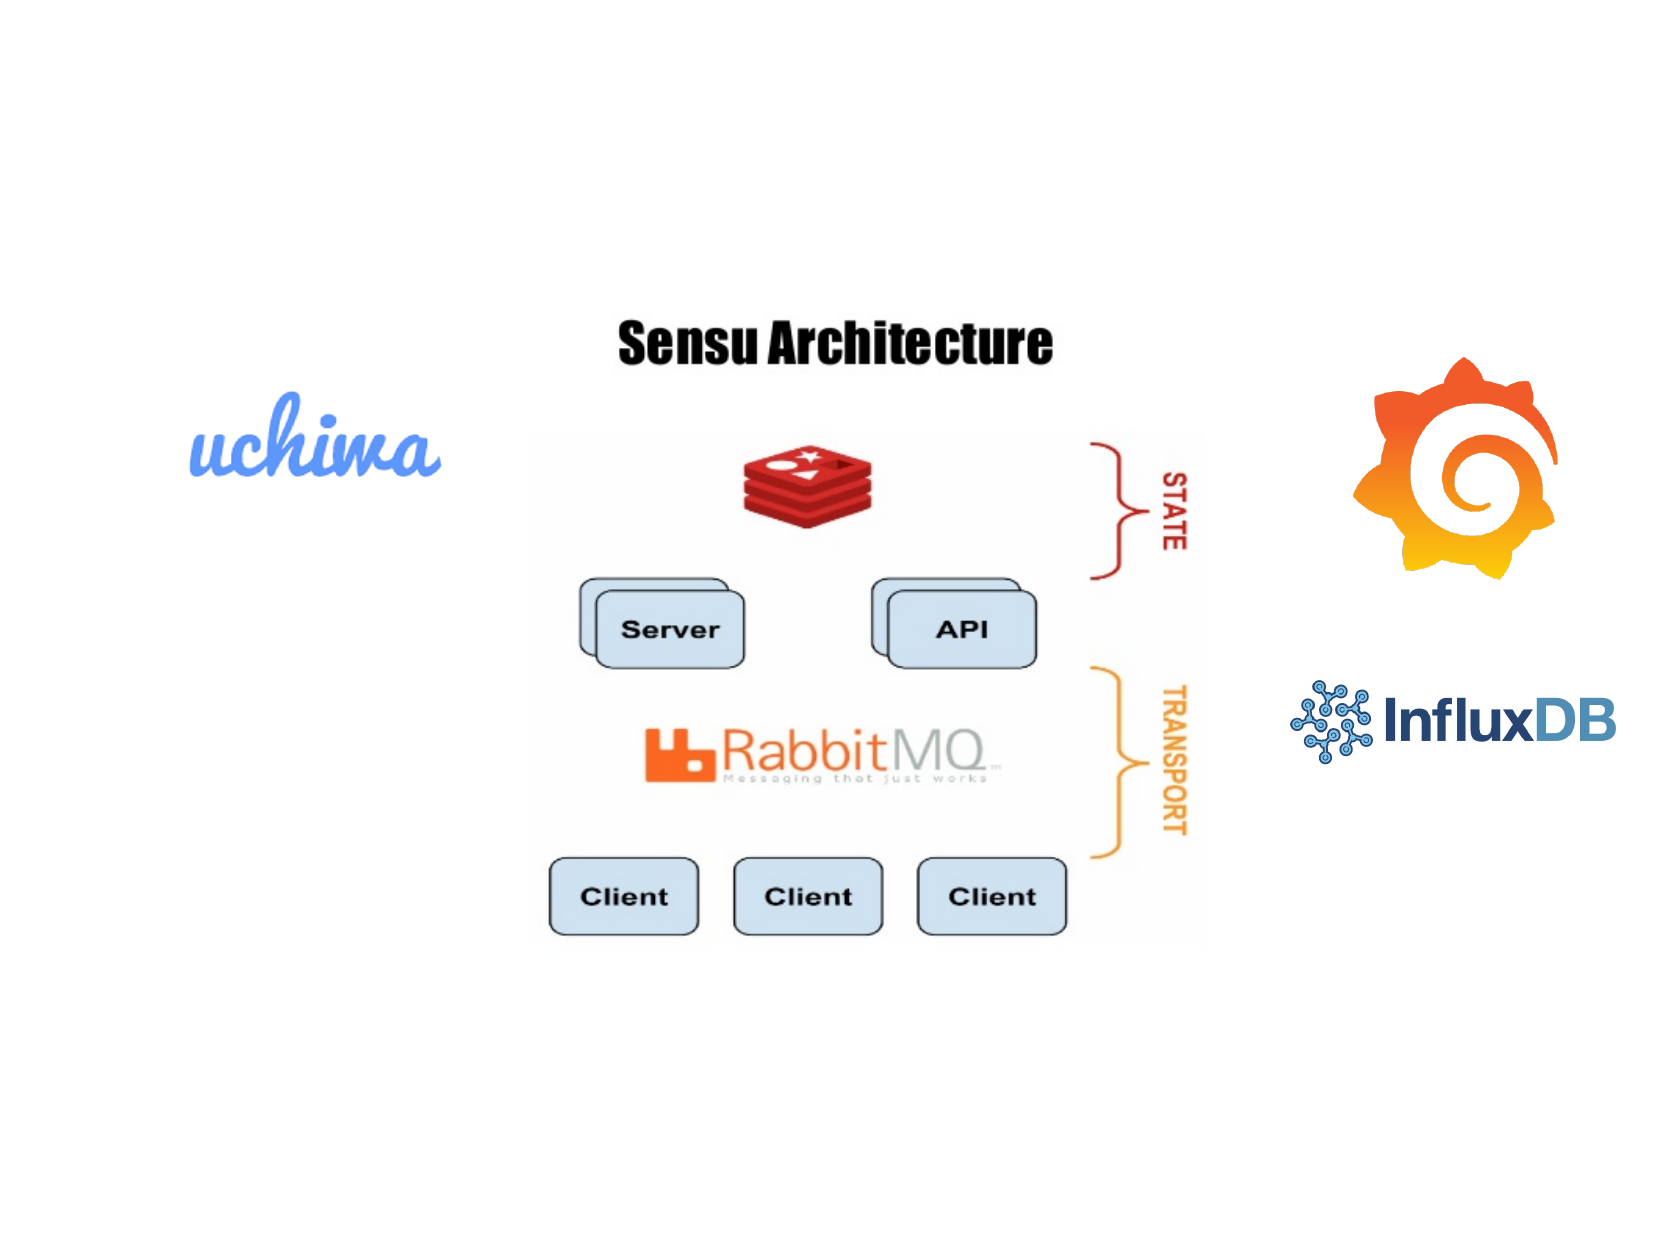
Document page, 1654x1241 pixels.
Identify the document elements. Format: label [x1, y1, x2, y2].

picture [162, 250, 1616, 1000]
picture [1350, 356, 1565, 580]
